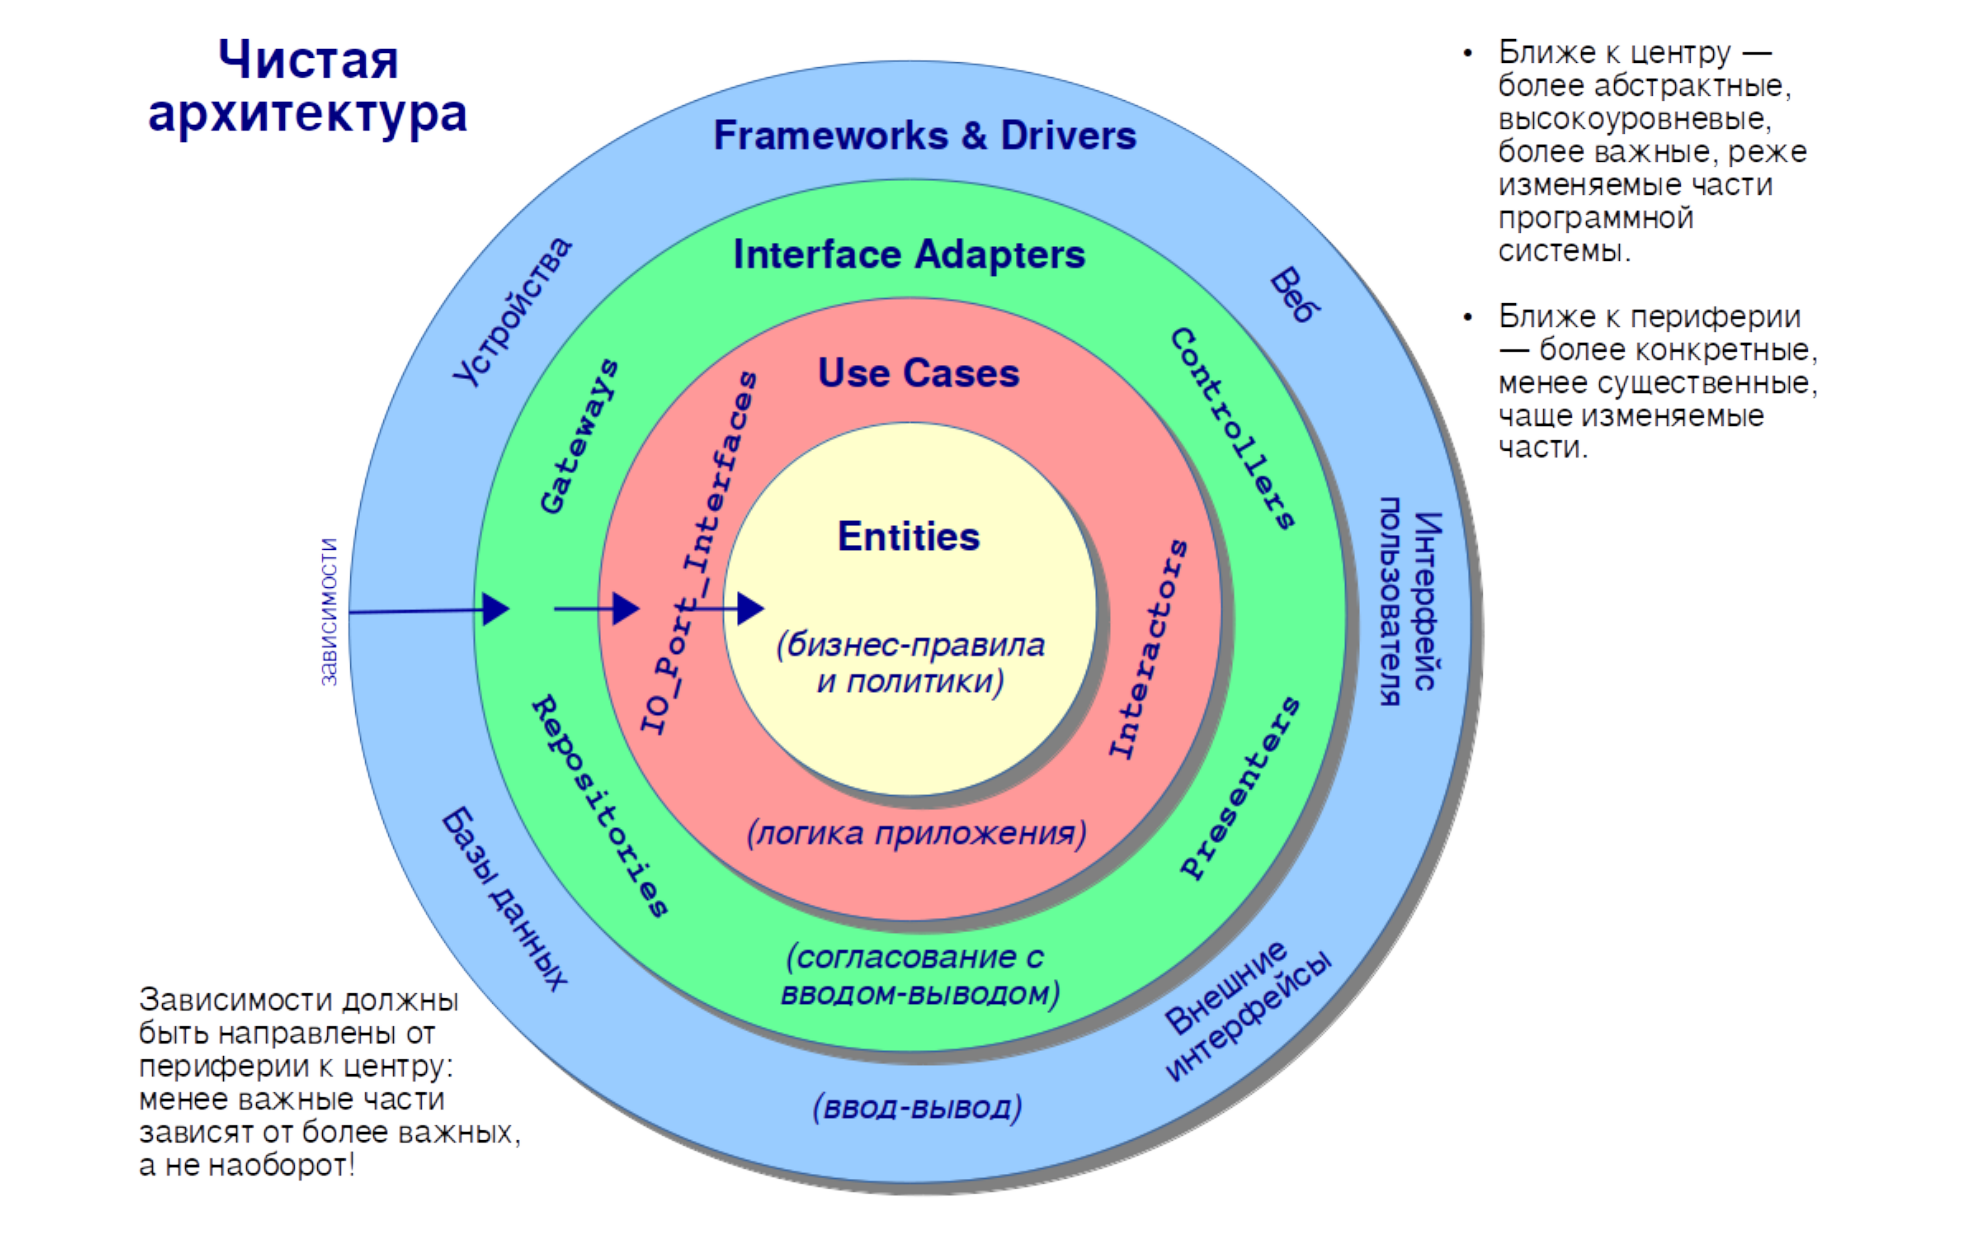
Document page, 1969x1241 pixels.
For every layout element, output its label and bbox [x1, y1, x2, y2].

picture [124, 29, 1845, 1211]
